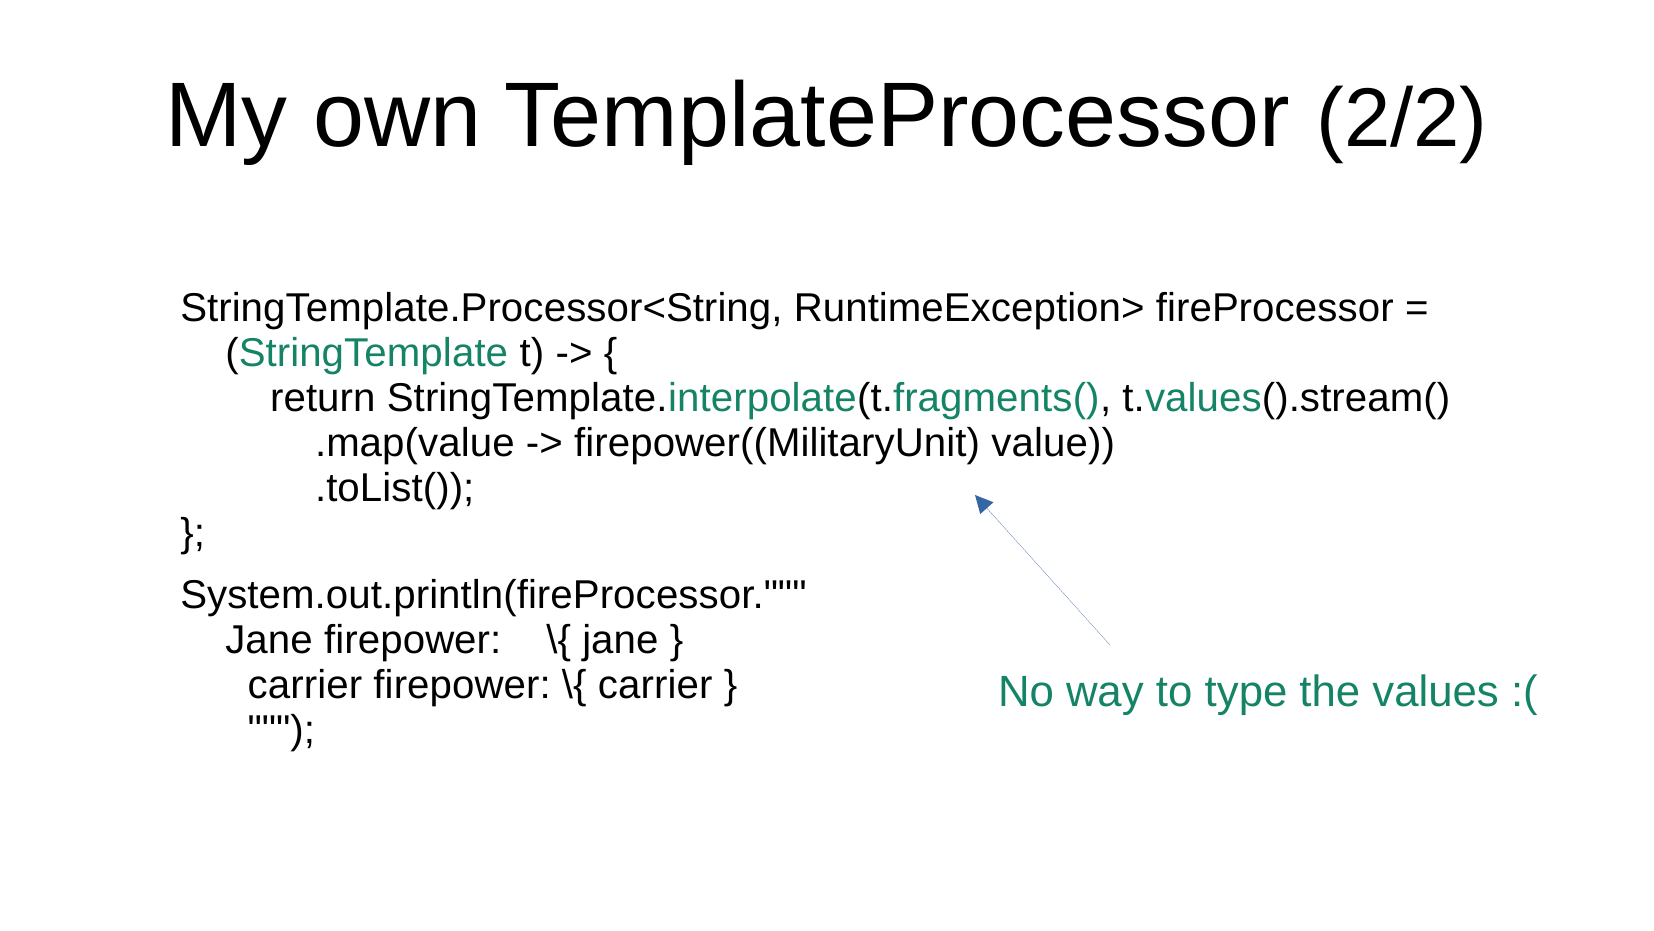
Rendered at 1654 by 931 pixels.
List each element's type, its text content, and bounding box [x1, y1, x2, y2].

text_box No way to type the values :( [983, 660, 1554, 724]
title My own TemplateProcessor (2/2) [82, 37, 1571, 193]
list StringTemplate.Processor<String, RuntimeException> fireProcessor = (StringTemplate t) -> { return StringTemplate.interpolate(t.fragments(), t.values().stream() .map(value -> firepower((MilitaryUnit) value)) .toList()); }; System.out.println(fireProcessor.""" Jane firepower: \{ jane } carrier firepower: \{ carrier } """); [82, 217, 1571, 758]
